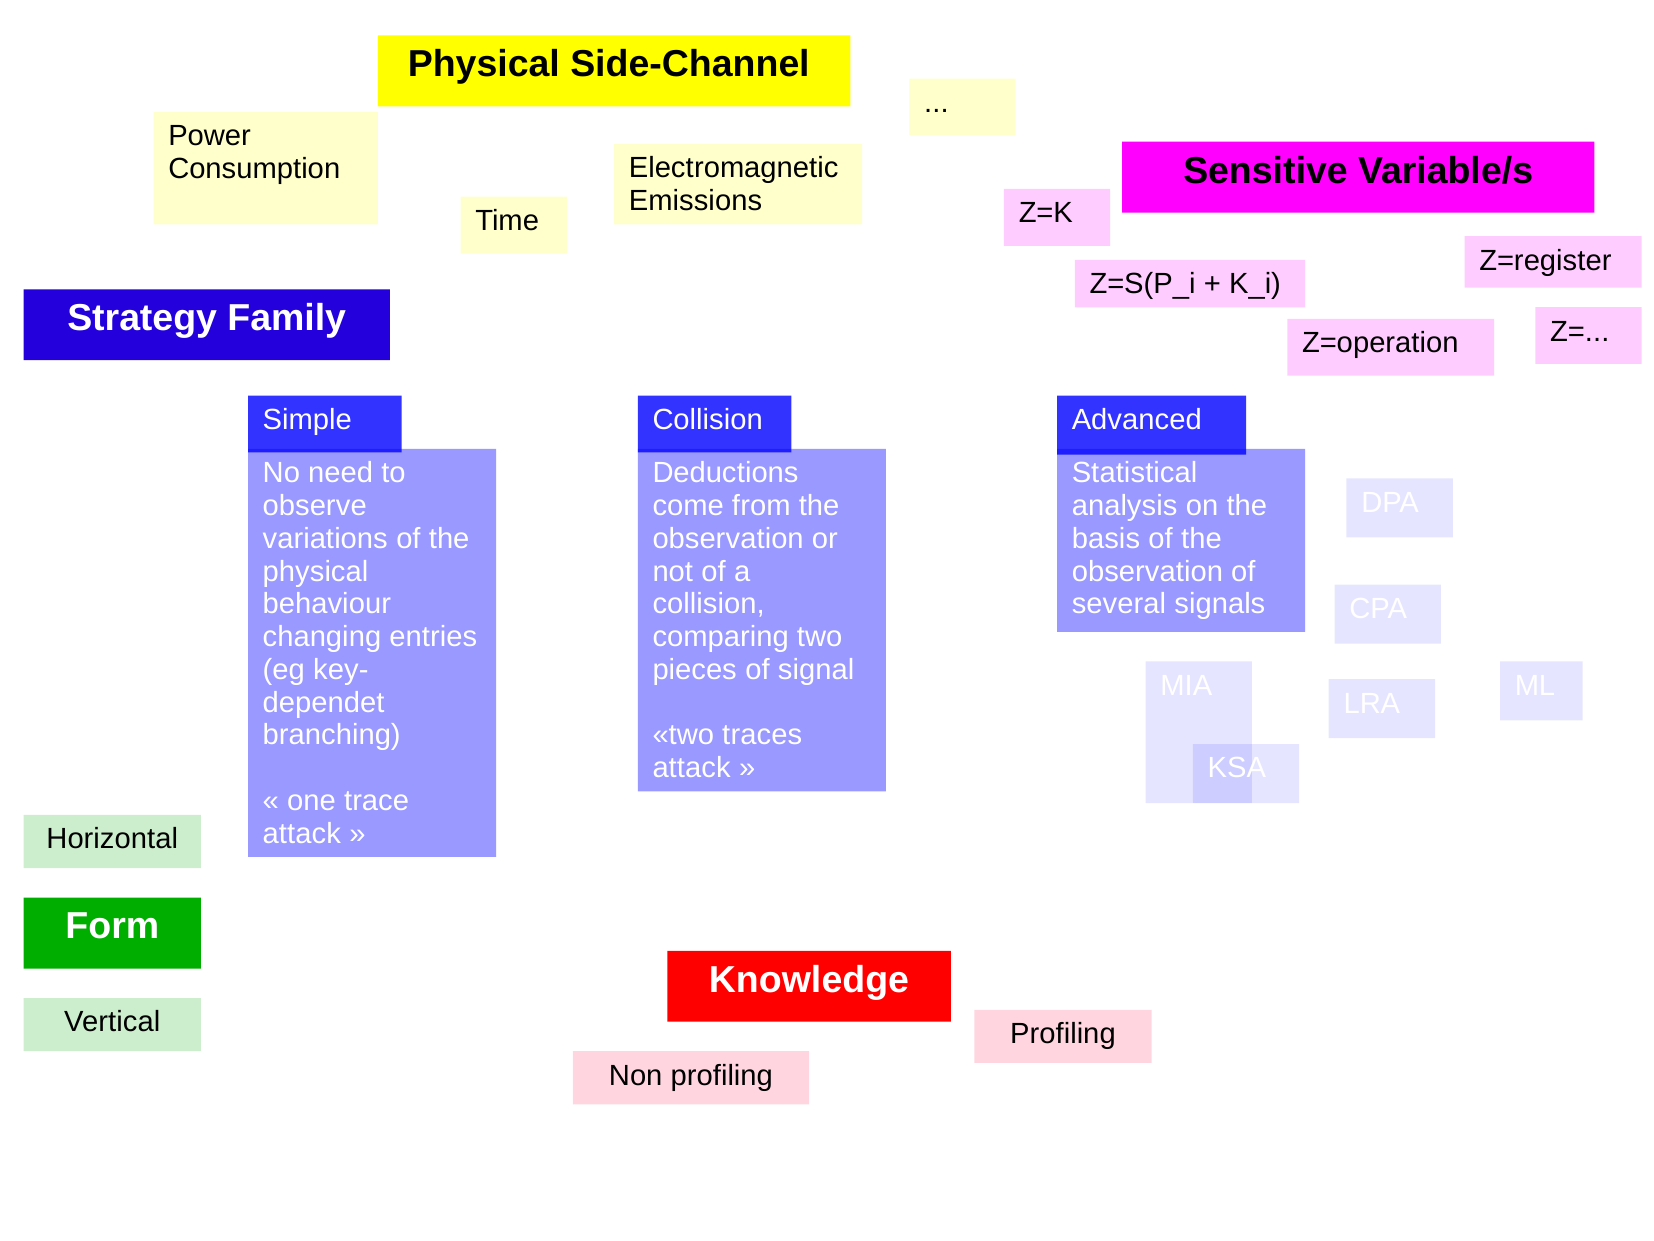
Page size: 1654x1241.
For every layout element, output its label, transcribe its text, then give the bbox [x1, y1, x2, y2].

text_box Z=K [1003, 188, 1111, 246]
text_box Z=S(P_i + K_i) [1074, 259, 1306, 308]
text_box Collision [637, 395, 792, 448]
text_box Horizontal [23, 814, 201, 869]
text_box No need to observe variations of the physical behaviour changing entries (eg key-dependet branching) « one trace attack » [248, 448, 497, 855]
text_box Vertical [23, 998, 201, 1052]
text_box Non profiling [572, 1051, 810, 1105]
text_box Sensitive Variable/s [1122, 141, 1595, 213]
text_box Time [460, 196, 567, 254]
text_box MIA [1145, 661, 1252, 804]
text_box CPA [1334, 584, 1441, 644]
text_box Power Consumption [153, 111, 378, 225]
text_box Advanced [1057, 395, 1247, 448]
text_box Strategy Family [23, 289, 390, 361]
text_box Z=register [1464, 236, 1642, 288]
text_box Z=... [1535, 307, 1642, 364]
text_box Z=operation [1287, 318, 1495, 376]
text_box KSA [1192, 744, 1300, 804]
text_box Electromagnetic Emissions [614, 143, 863, 224]
text_box Deductions come from the observation or not of a collision, comparing two pieces of signal «two traces attack » [637, 448, 886, 762]
text_box Profiling [974, 1009, 1152, 1063]
text_box LRA [1328, 679, 1436, 739]
text_box ML [1500, 661, 1583, 721]
text_box Knowledge [667, 950, 951, 1022]
text_box Form [23, 897, 201, 969]
text_box Physical Side-Channel [377, 35, 851, 107]
text_box DPA [1346, 478, 1453, 538]
text_box ... [909, 78, 1016, 136]
text_box Statistical analysis on the basis of the observation of several signals [1057, 448, 1306, 632]
text_box Simple [248, 395, 402, 448]
